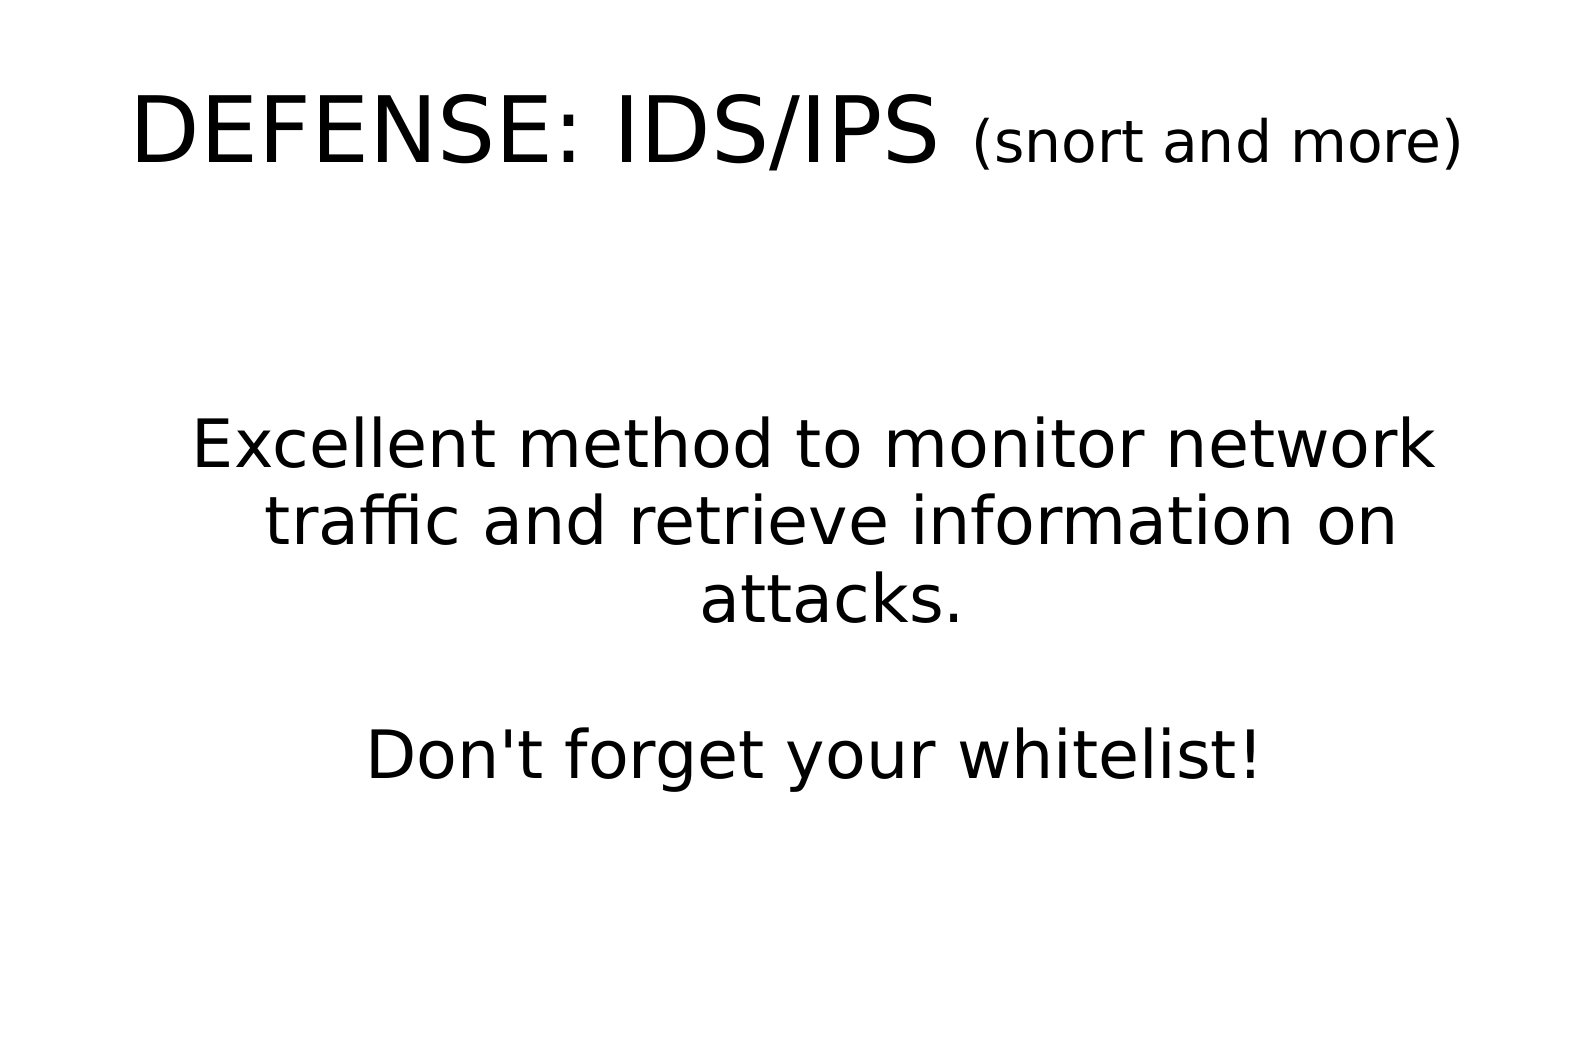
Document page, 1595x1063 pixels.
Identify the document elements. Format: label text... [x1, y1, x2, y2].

title DEFENSE: IDS/IPS (snort and more) [79, 49, 1515, 213]
subtitle Excellent method to monitor network traffic and retrieve information on attacks. Don't forget your whitelist! [79, 256, 1515, 943]
